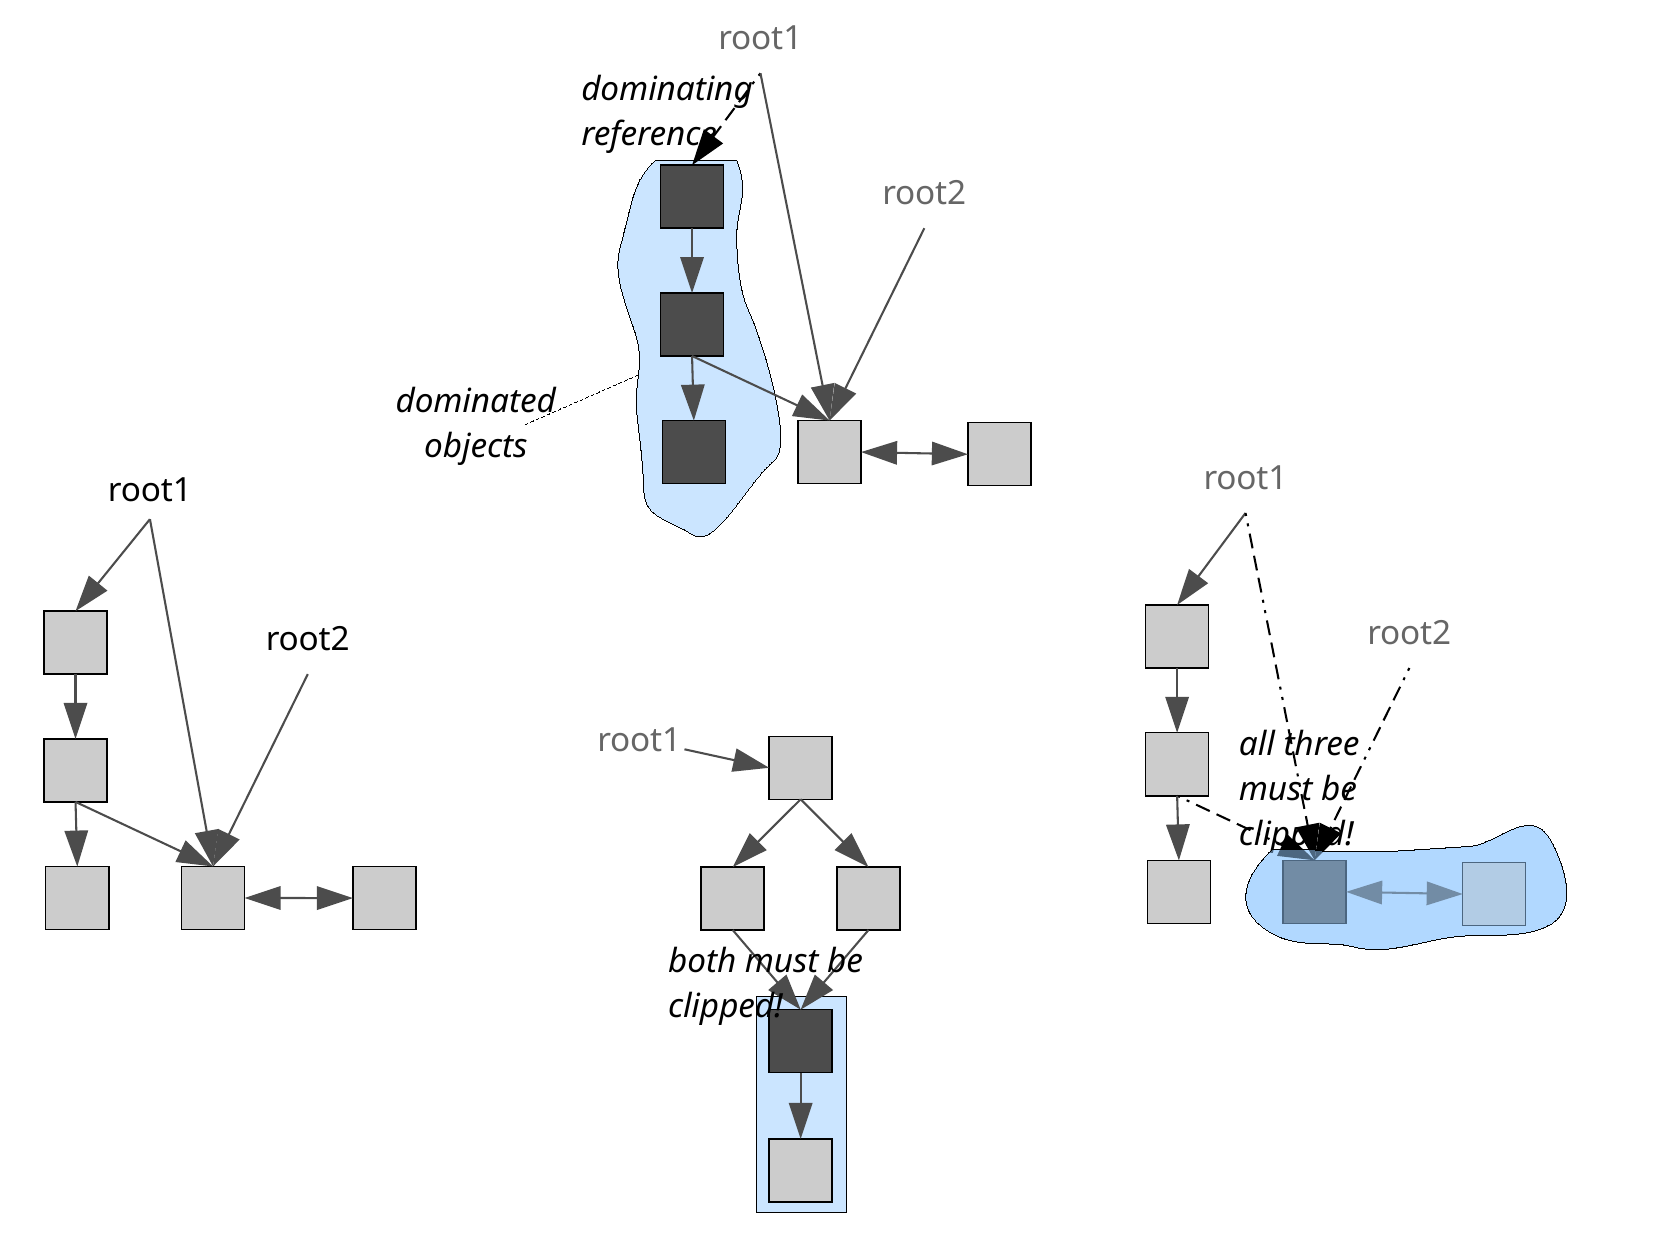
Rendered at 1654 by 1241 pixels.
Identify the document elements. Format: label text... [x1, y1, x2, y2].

text_box [701, 866, 765, 929]
text_box root1 [1213, 449, 1278, 514]
text_box [617, 160, 781, 537]
text_box [1145, 604, 1209, 668]
text_box all three must be clipped! [1224, 712, 1450, 804]
text_box [352, 866, 416, 930]
text_box both must be clipped! [653, 929, 991, 1005]
text_box [45, 866, 109, 930]
text_box [967, 422, 1031, 486]
text_box root1 [594, 711, 685, 787]
text_box [43, 738, 108, 802]
text_box root1 [728, 10, 792, 74]
text_box [836, 866, 901, 929]
text_box root2 [1377, 604, 1441, 668]
text_box dominating reference [566, 57, 735, 149]
text_box [759, 1005, 768, 1015]
text_box [43, 611, 108, 675]
text_box [798, 420, 862, 484]
text_box root1 [112, 456, 188, 520]
text_box [756, 1005, 847, 1213]
text_box [181, 866, 245, 930]
text_box [1245, 825, 1567, 950]
text_box [1145, 732, 1209, 796]
text_box root2 [892, 165, 956, 229]
text_box [769, 736, 833, 800]
text_box dominated objects [380, 369, 543, 461]
text_box [1147, 860, 1211, 924]
text_box root2 [276, 611, 340, 675]
